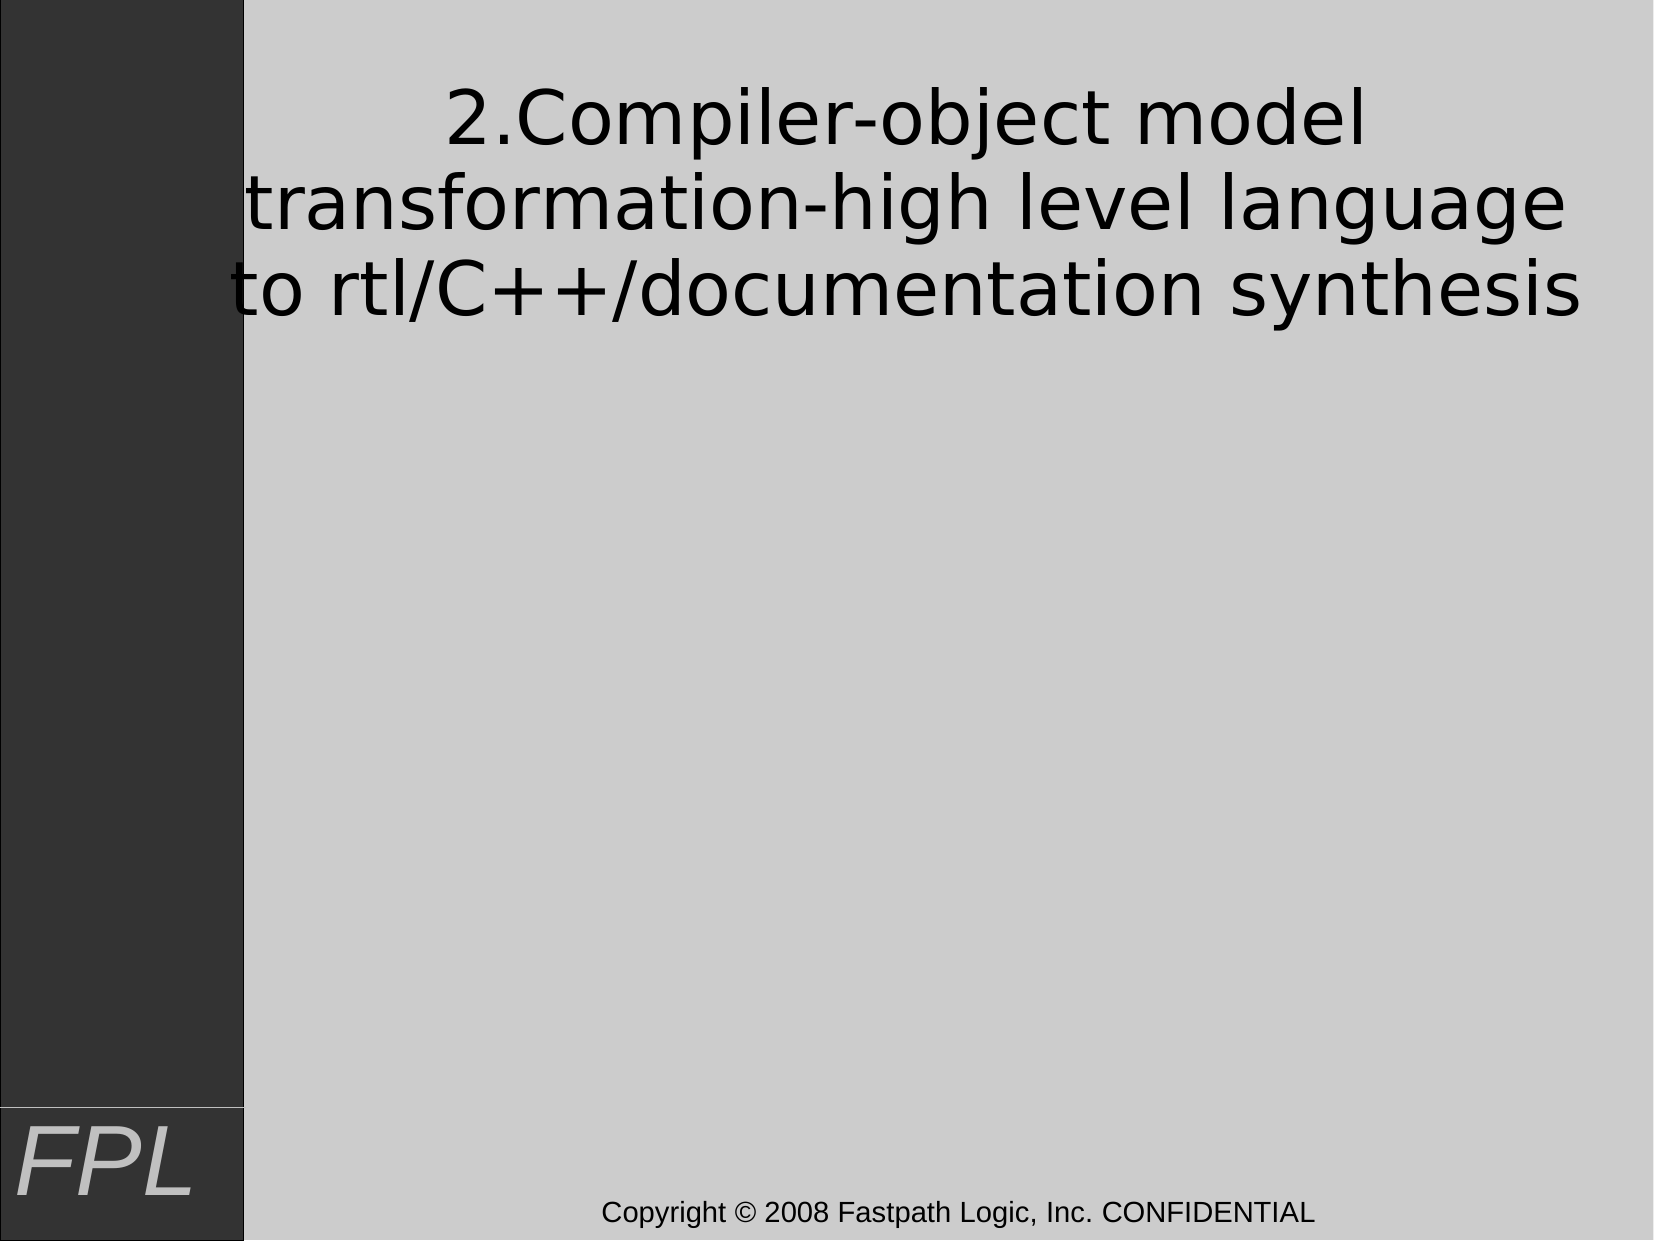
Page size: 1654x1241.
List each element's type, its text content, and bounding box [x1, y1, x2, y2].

title 2.Compiler-object model transformation-high level language to rtl/C++/documentation synthesis [200, 75, 1613, 334]
